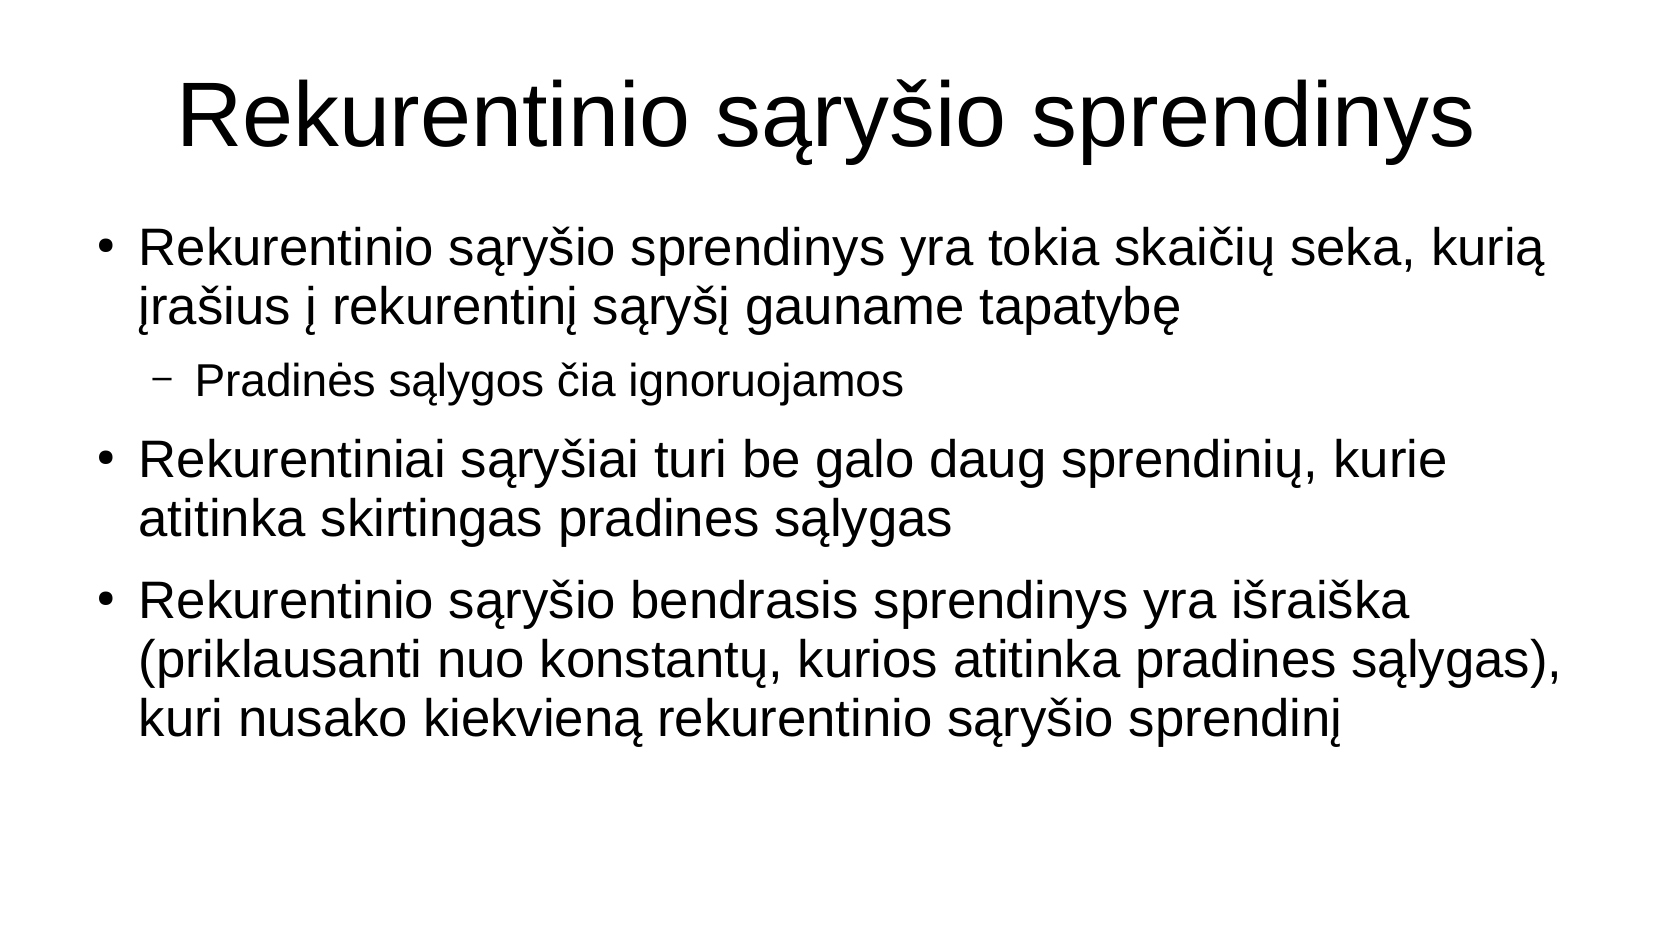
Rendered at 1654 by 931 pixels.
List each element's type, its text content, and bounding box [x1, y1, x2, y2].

list Rekurentinio sąryšio sprendinys yra tokia skaičių seka, kurią įrašius į rekurentinį sąryšį gauname tapatybę Pradinės sąlygos čia ignoruojamos Rekurentiniai sąryšiai turi be galo daug sprendinių, kurie atitinka skirtingas pradines sąlygas Rekurentinio sąryšio bendrasis sprendinys yra išraiška (priklausanti nuo konstantų, kurios atitinka pradines sąlygas), kuri nusako kiekvieną rekurentinio sąryšio sprendinį [82, 217, 1571, 758]
title Rekurentinio sąryšio sprendinys [82, 37, 1571, 193]
